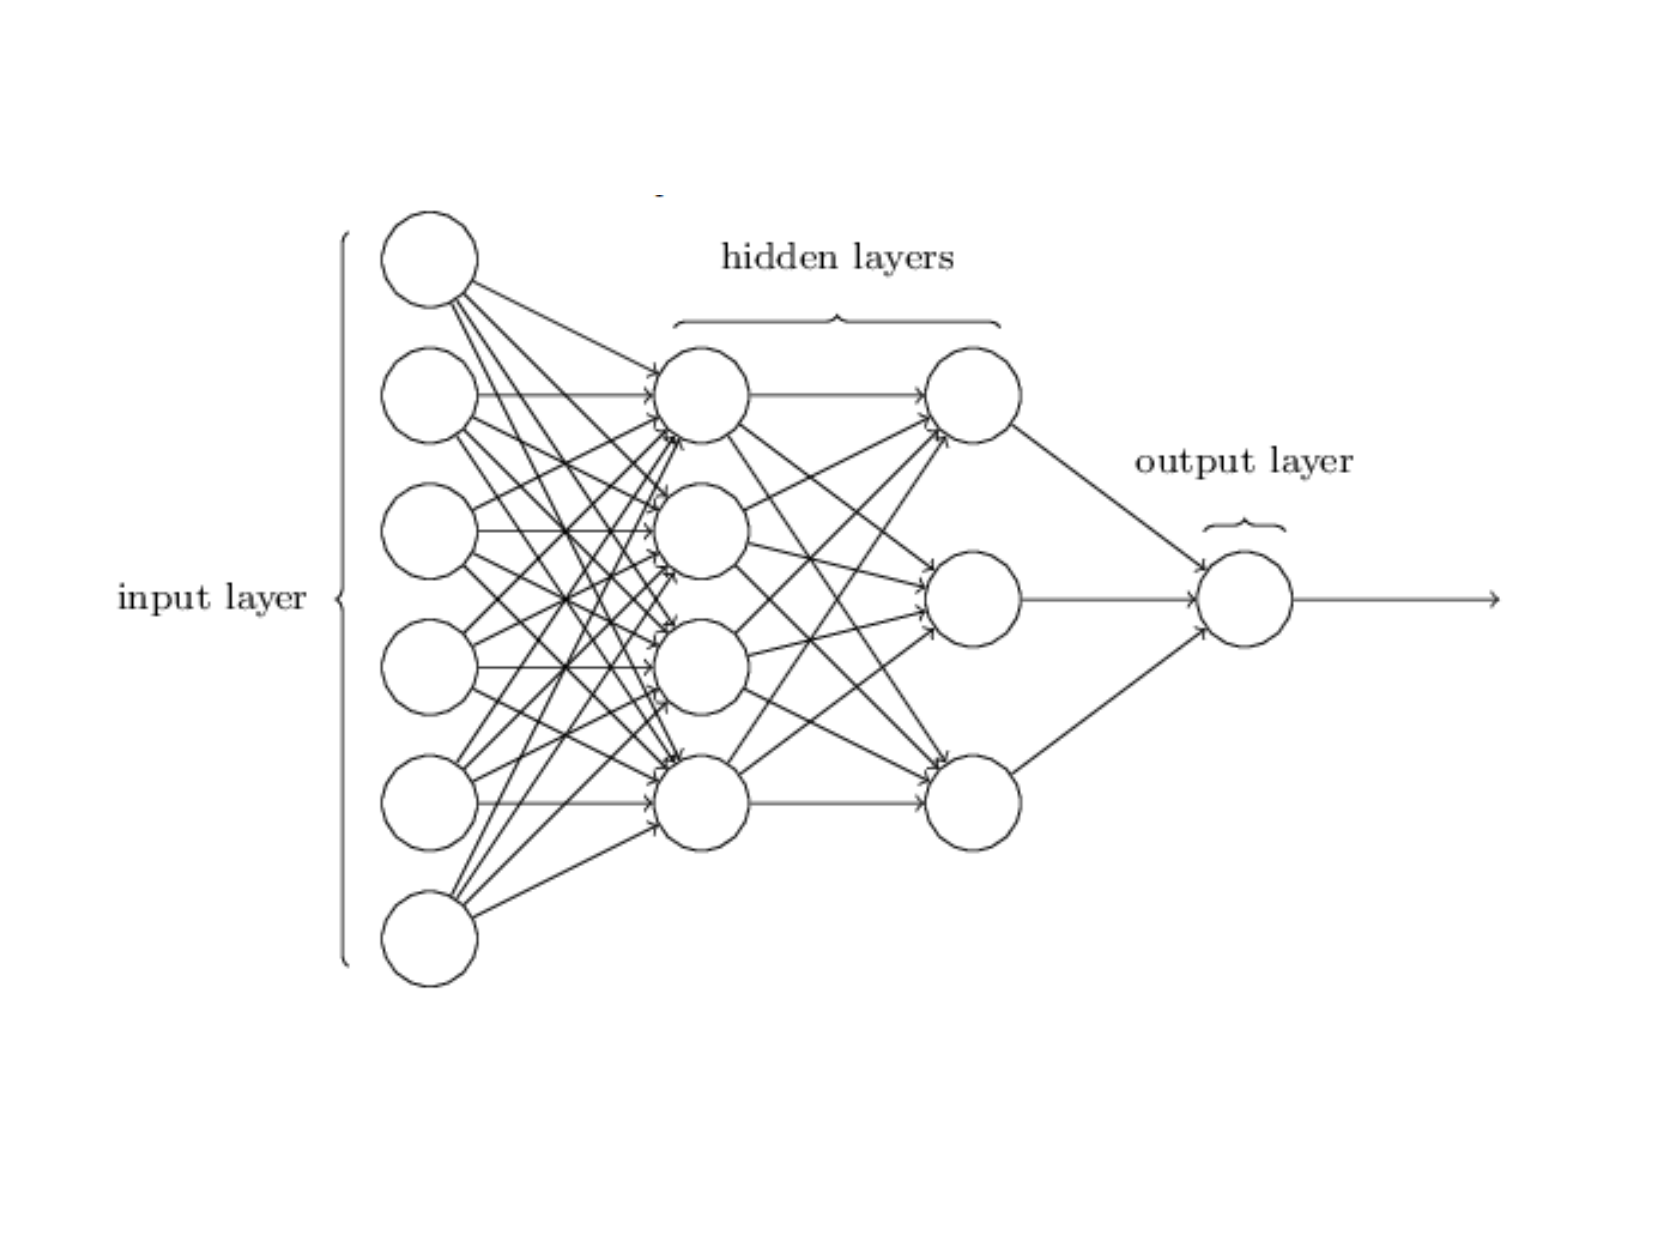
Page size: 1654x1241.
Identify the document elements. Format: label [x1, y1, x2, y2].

picture [17, 195, 1591, 1006]
